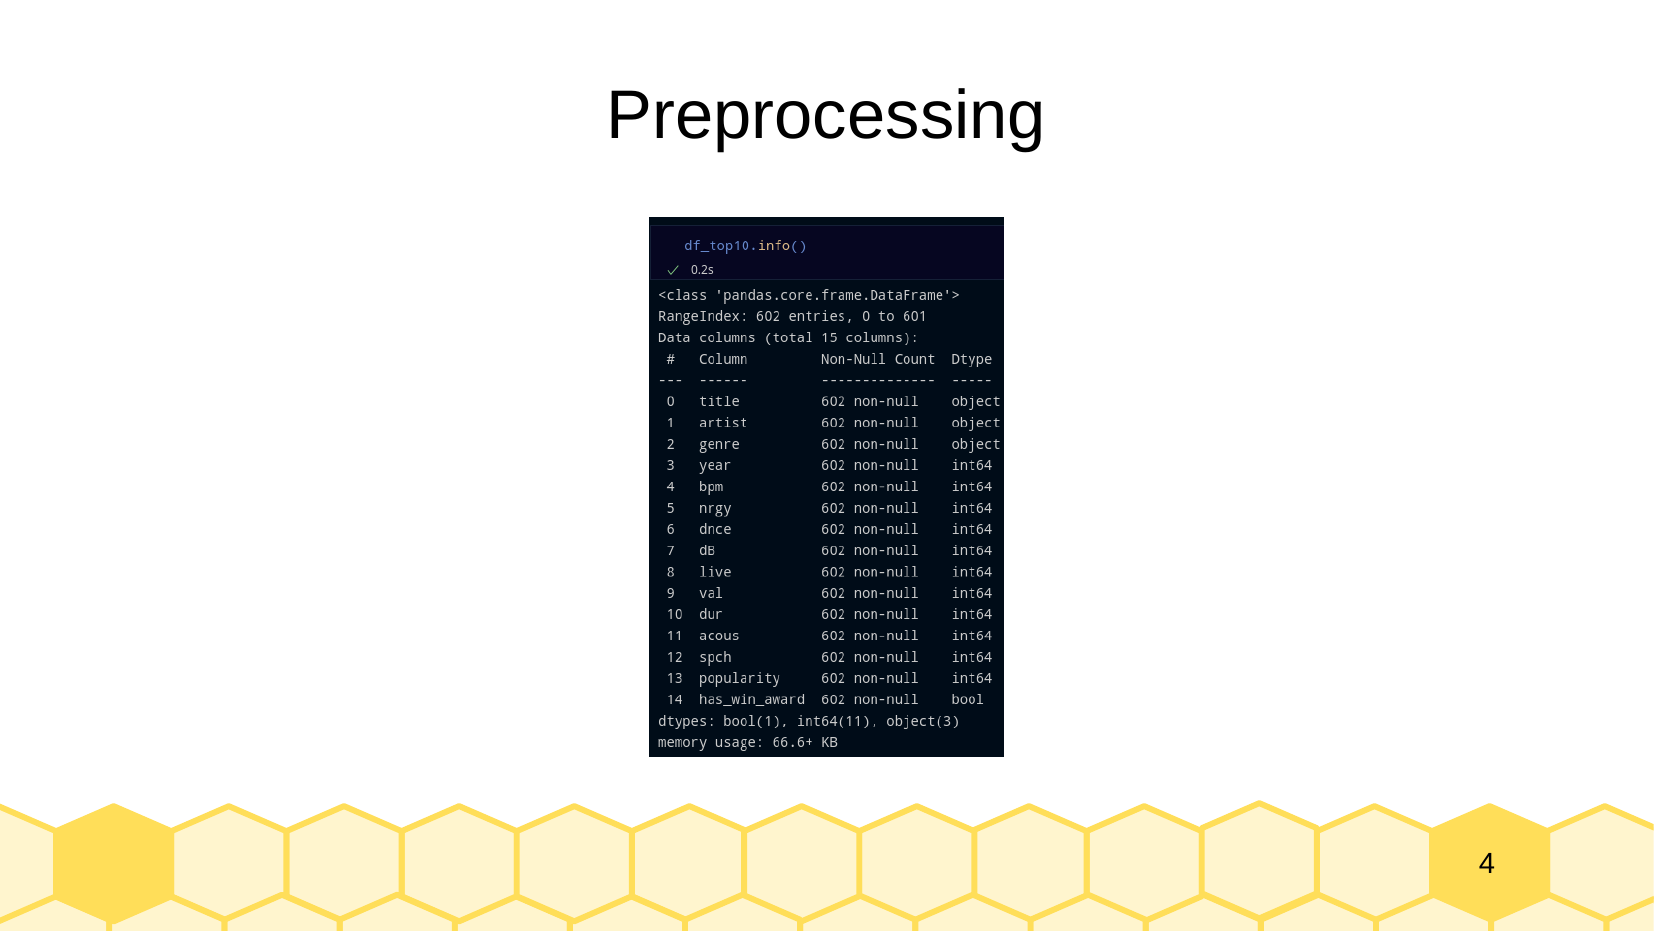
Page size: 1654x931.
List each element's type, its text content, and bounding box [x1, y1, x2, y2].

title Preprocessing [82, 37, 1571, 193]
picture [649, 217, 1004, 758]
